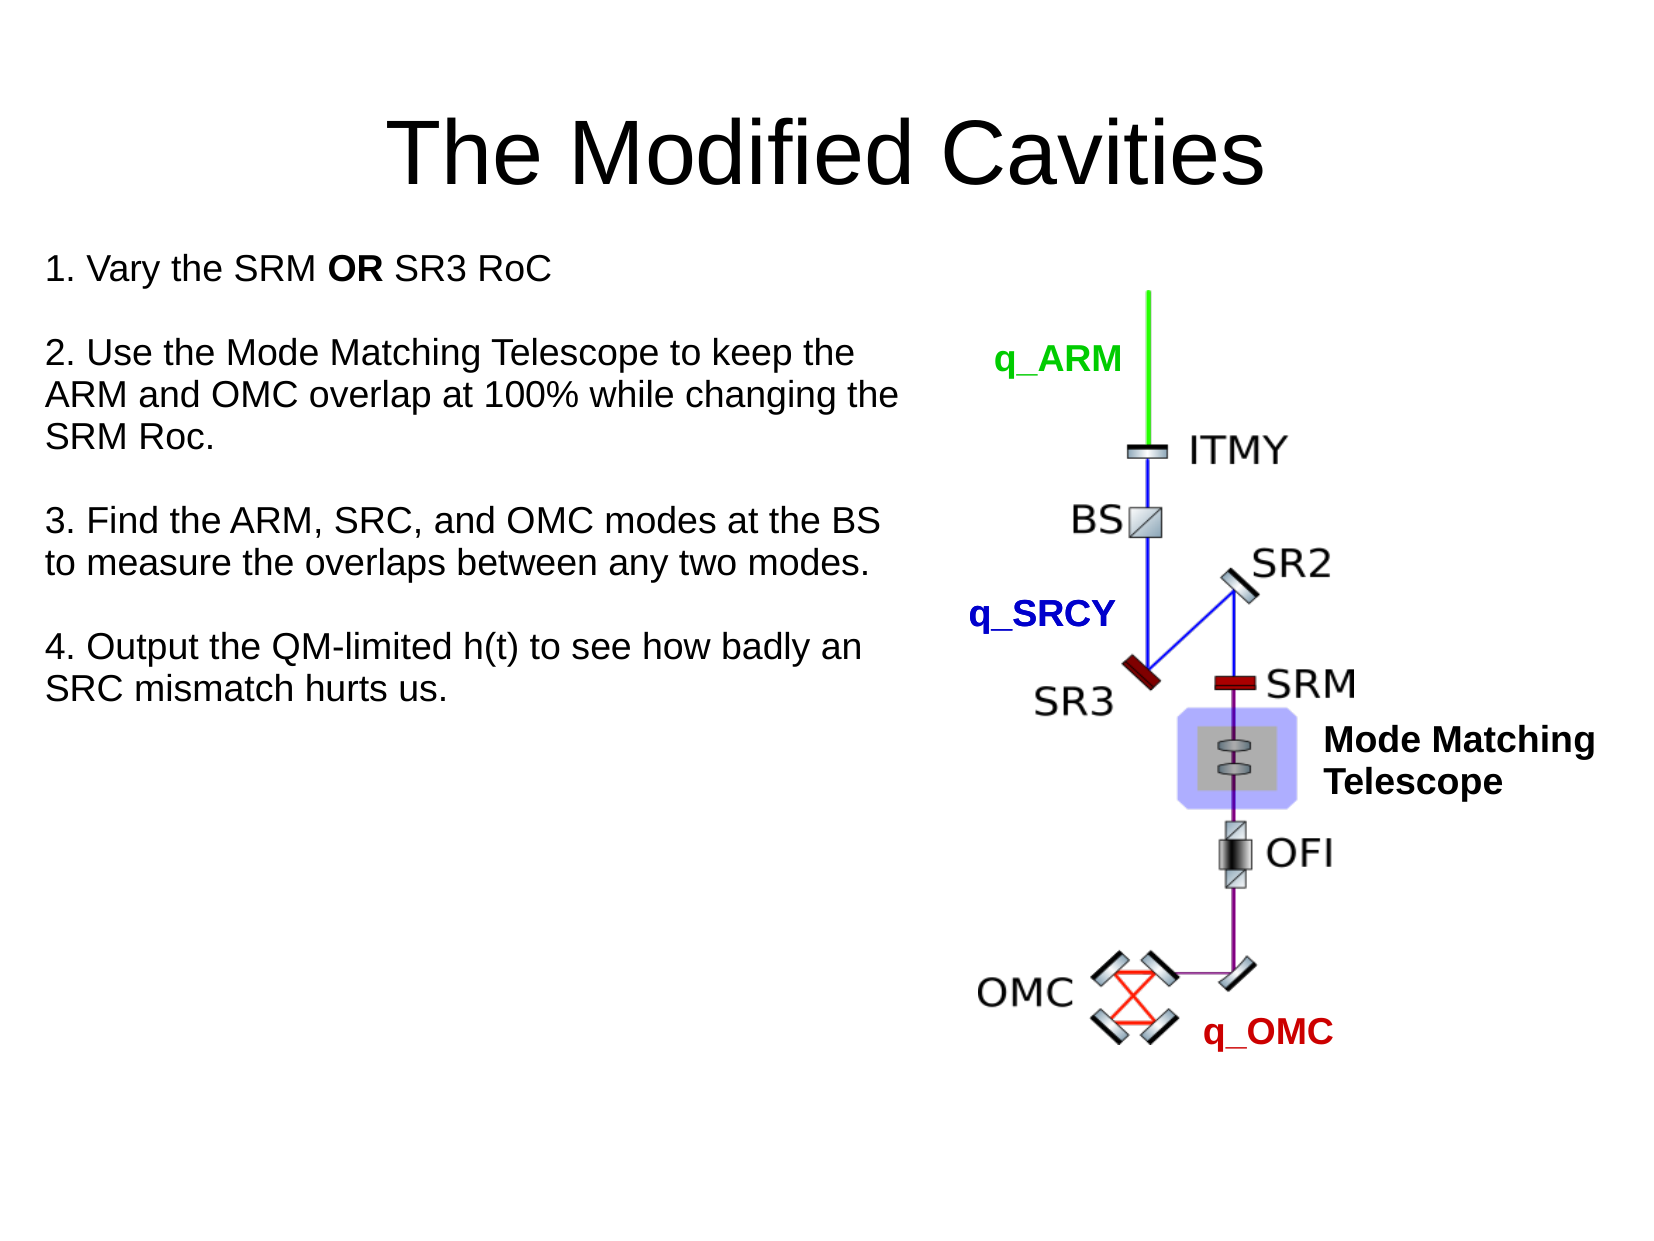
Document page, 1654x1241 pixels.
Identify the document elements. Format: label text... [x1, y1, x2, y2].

text_box 1. Vary the SRM OR SR3 RoC 2. Use the Mode Matching Telescope to keep the ARM and OMC overlap at 100% while changing the SRM Roc. 3. Find the ARM, SRC, and OMC modes at the BS to measure the overlaps between any two modes. 4. Output the QM-limited h(t) to see how badly an SRC mismatch hurts us. [30, 240, 916, 1036]
chart [1060, 528, 1179, 588]
text_box q_ARM [978, 330, 1144, 388]
text_box q_SRCY [953, 585, 1171, 646]
title The Modified Cavities [82, 49, 1571, 257]
picture [978, 290, 1354, 1045]
text_box q_OMC [1188, 1003, 1366, 1061]
text_box Mode Matching Telescope [1308, 711, 1627, 811]
